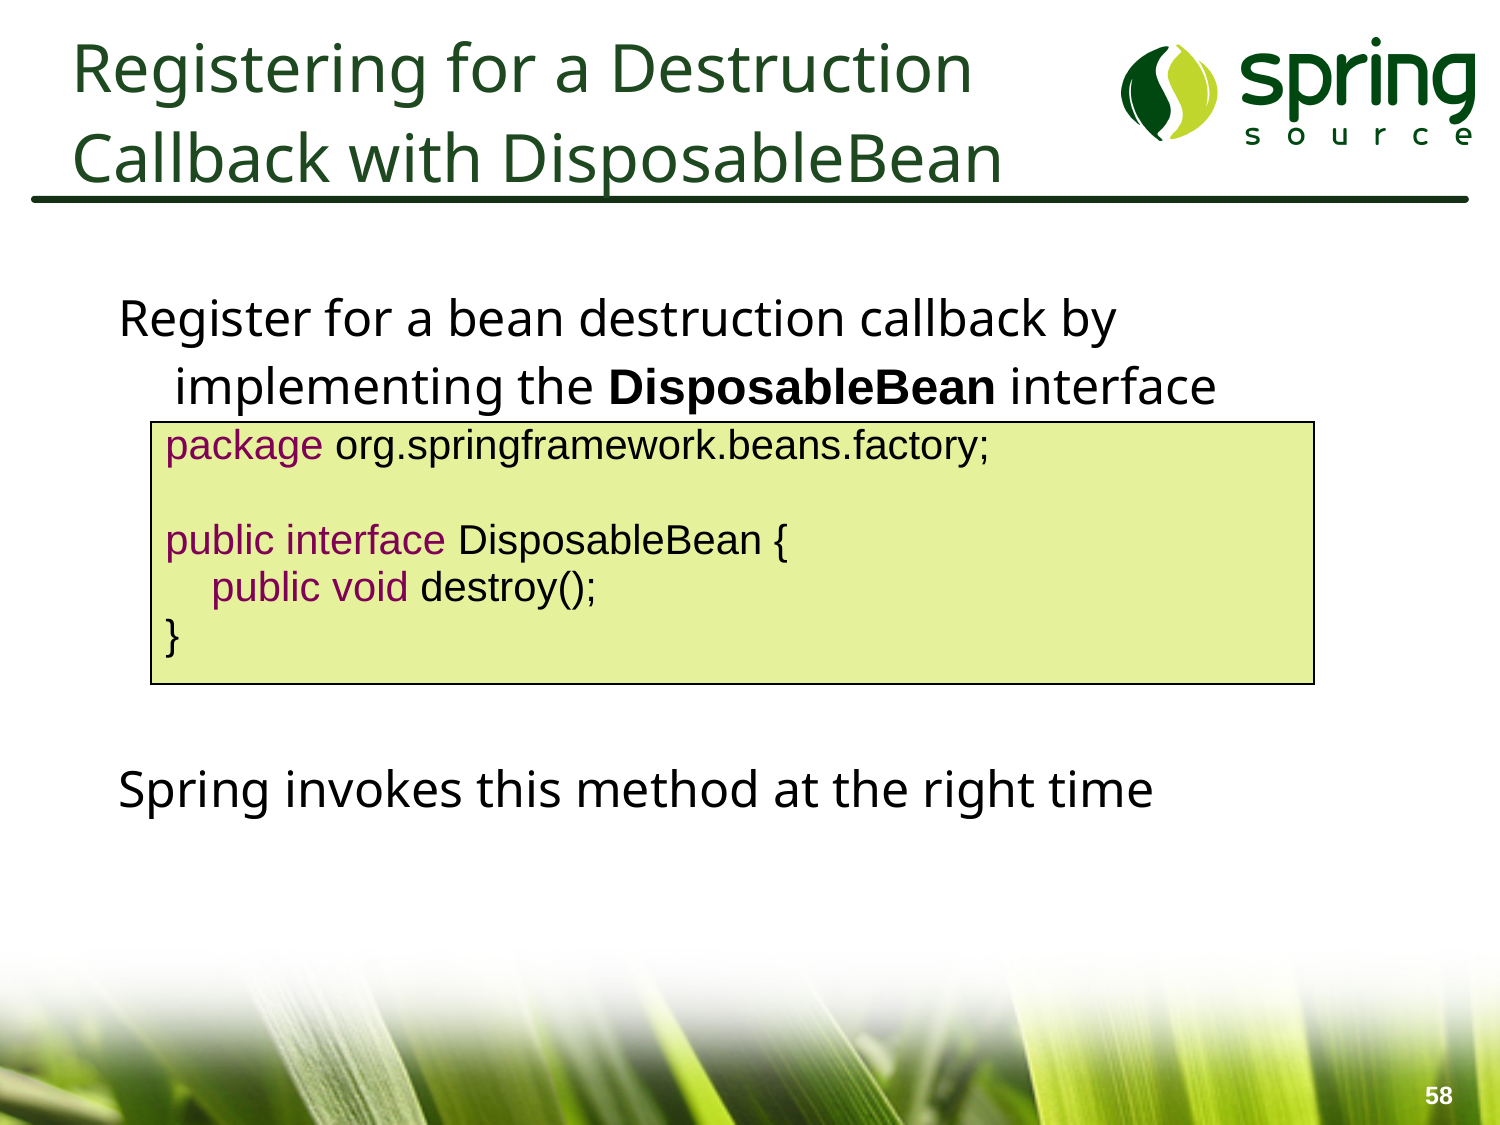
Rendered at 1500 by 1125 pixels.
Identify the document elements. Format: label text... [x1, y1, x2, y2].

picture [1121, 37, 1475, 145]
title Registering for a Destruction Callback with DisposableBean [56, 13, 1089, 191]
picture [0, 944, 1500, 1125]
list Register for a bean destruction callback by implementing the DisposableBean interface Spring invokes this method at the right time [103, 275, 1394, 938]
text_box package org.springframework.beans.factory; public interface DisposableBean { public void destroy(); } [150, 421, 1315, 685]
